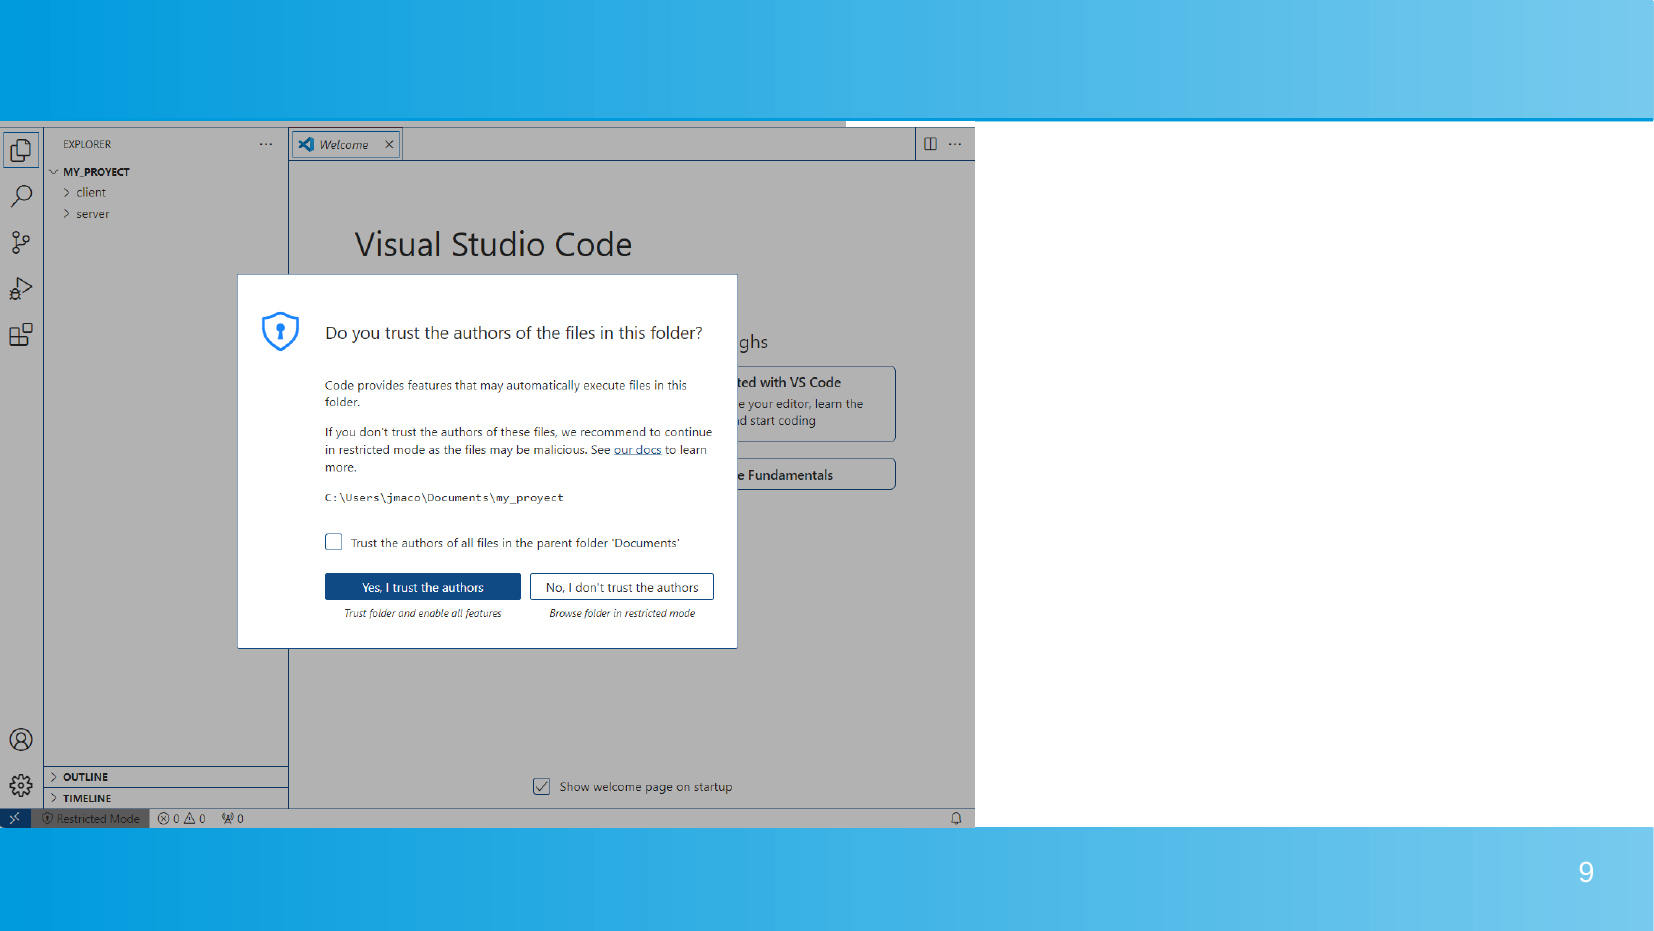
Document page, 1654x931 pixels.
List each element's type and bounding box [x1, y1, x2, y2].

picture [0, 122, 975, 828]
